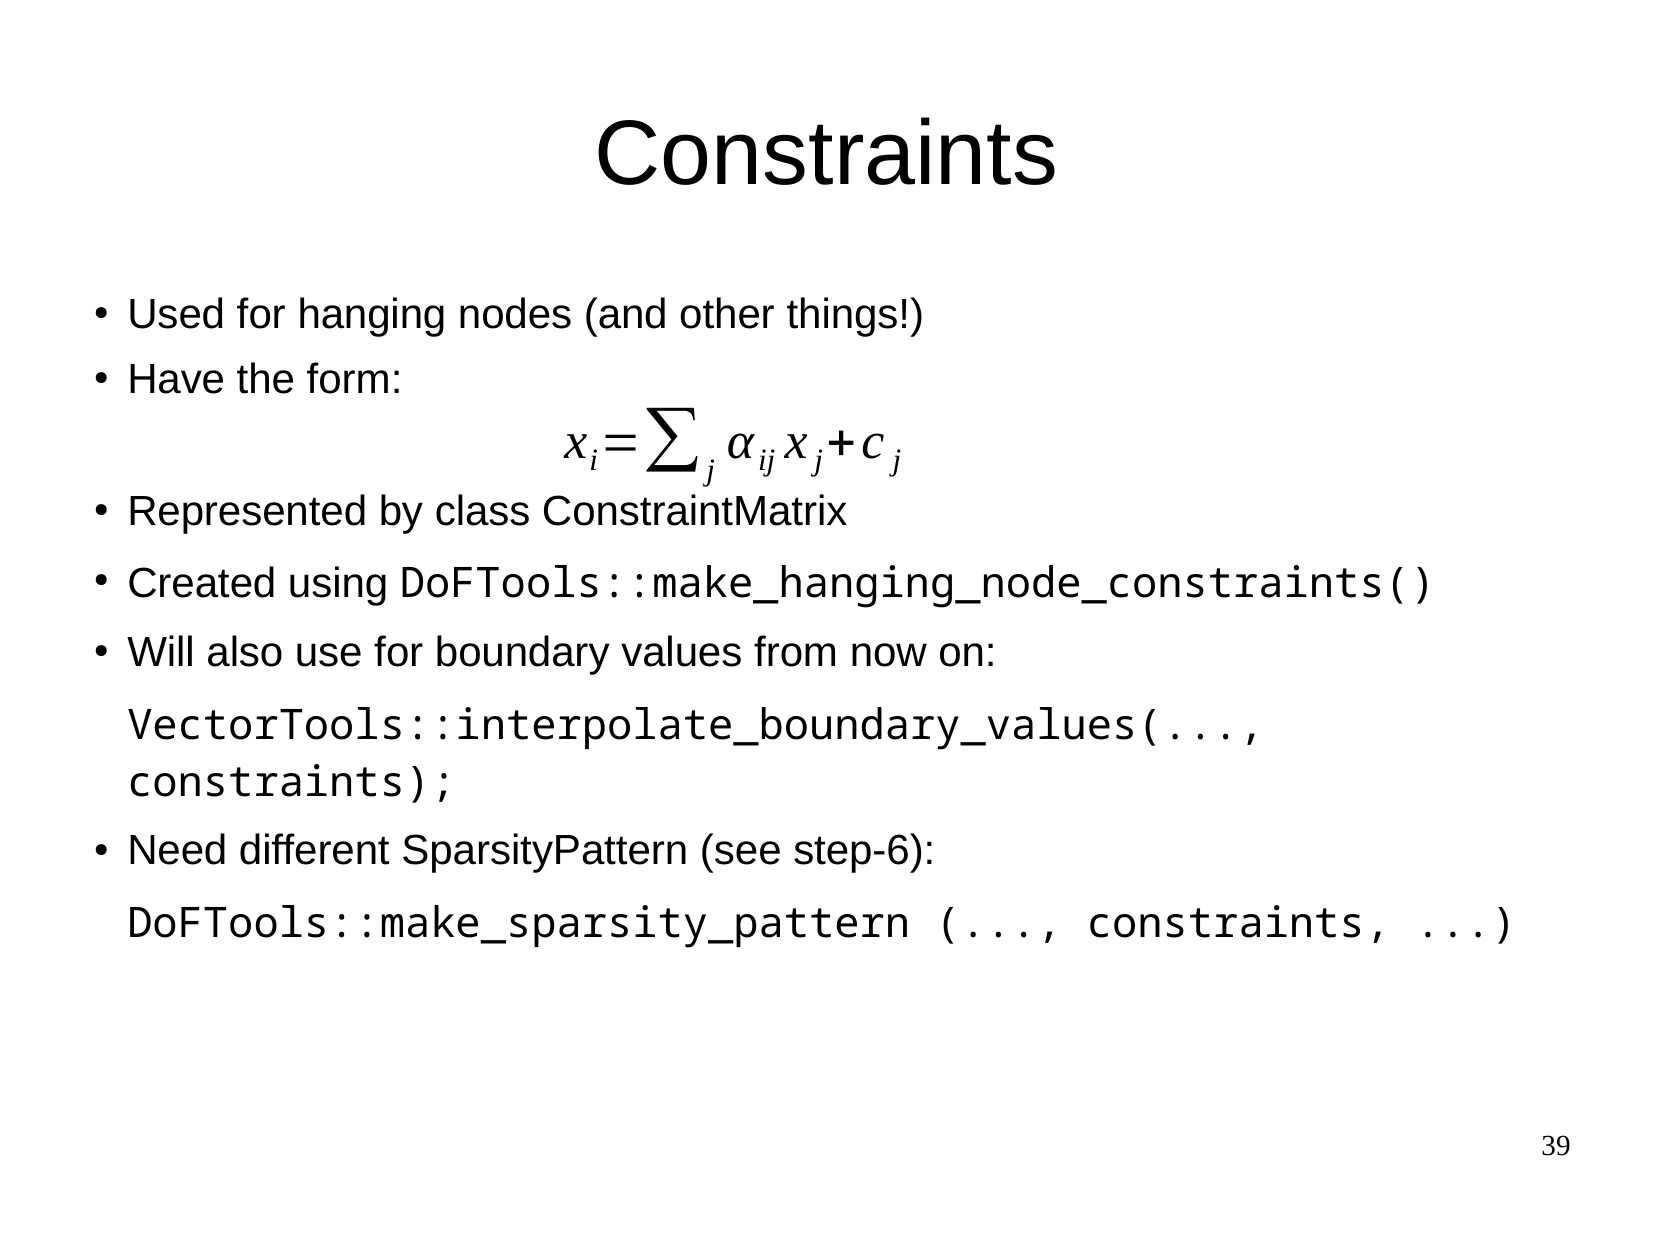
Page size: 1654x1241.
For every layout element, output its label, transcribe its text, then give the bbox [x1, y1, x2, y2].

title Constraints [82, 49, 1571, 257]
list Used for hanging nodes (and other things!) Have the form: Represented by class ConstraintMatrix Created using DoFTools::make_hanging_node_constraints() Will also use for boundary values from now on: VectorTools::interpolate_boundary_values(..., constraints); Need different SparsityPattern (see step-6): DoFTools::make_sparsity_pattern (..., constraints, ...) [82, 290, 1538, 1010]
